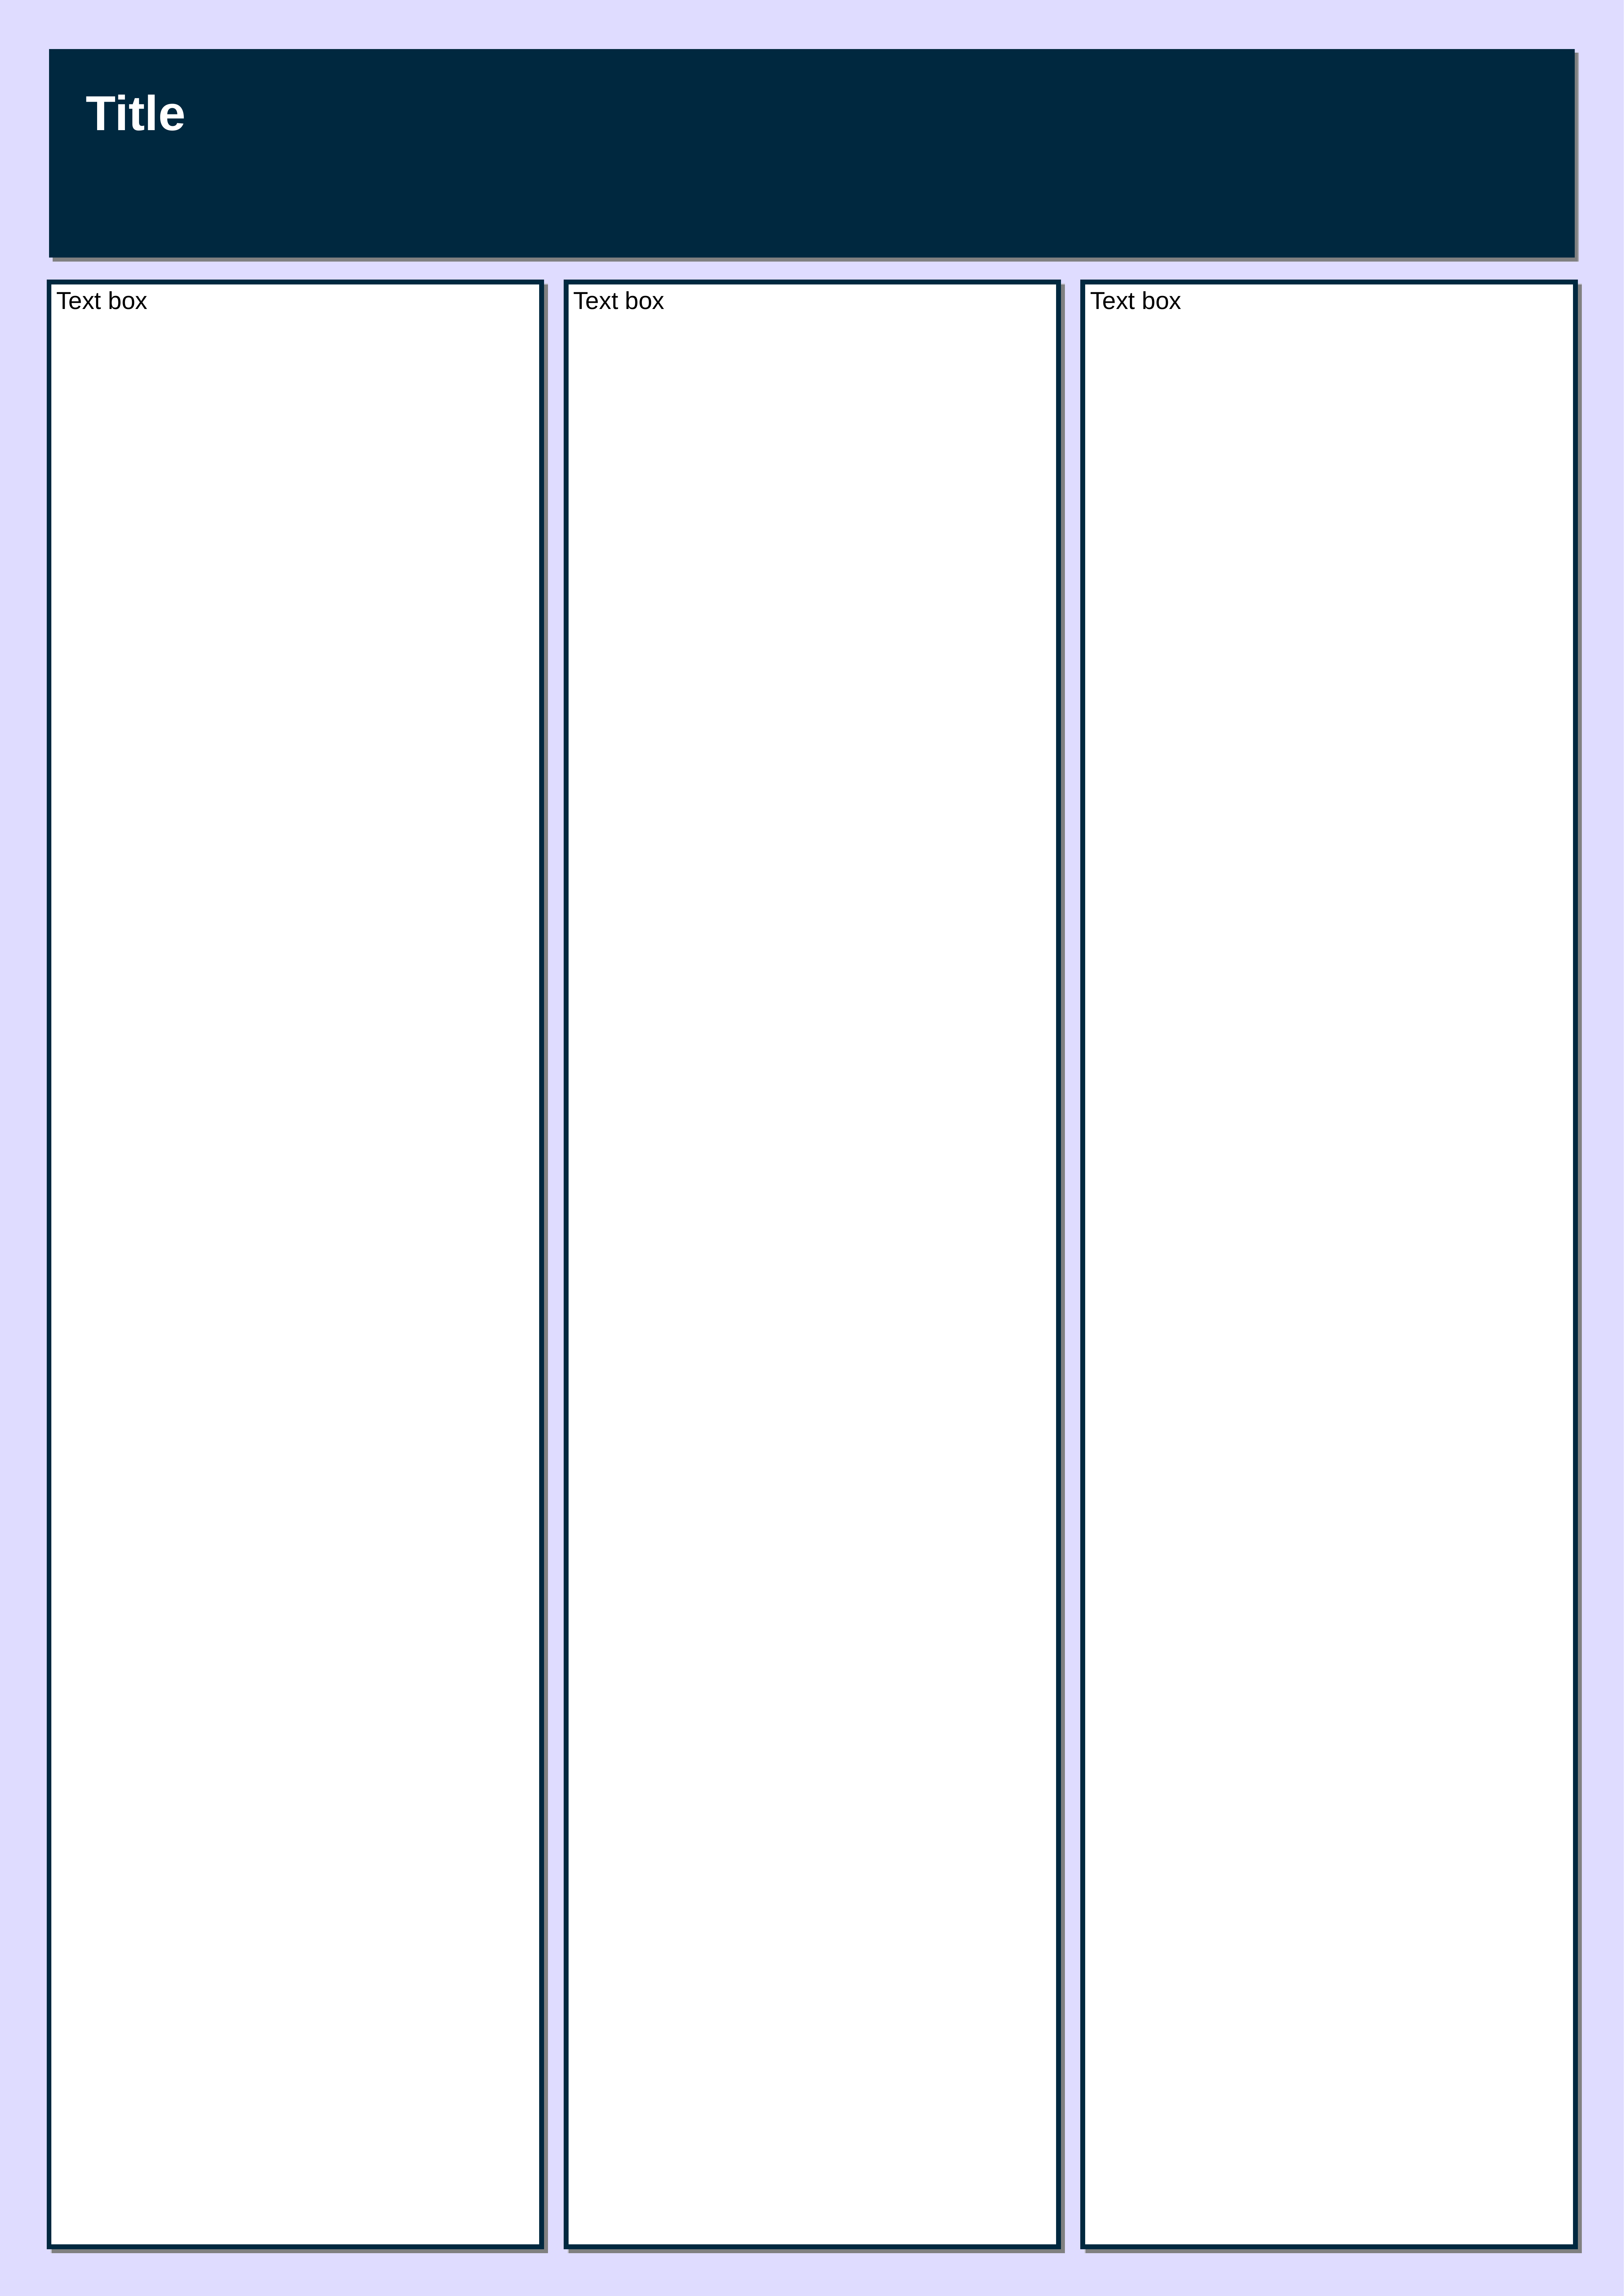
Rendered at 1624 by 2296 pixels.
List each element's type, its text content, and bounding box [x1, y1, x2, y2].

text_box Title [49, 49, 1575, 258]
text_box Text box [1083, 282, 1576, 2247]
text_box Text box [566, 282, 1059, 2247]
text_box Text box [49, 282, 542, 2247]
